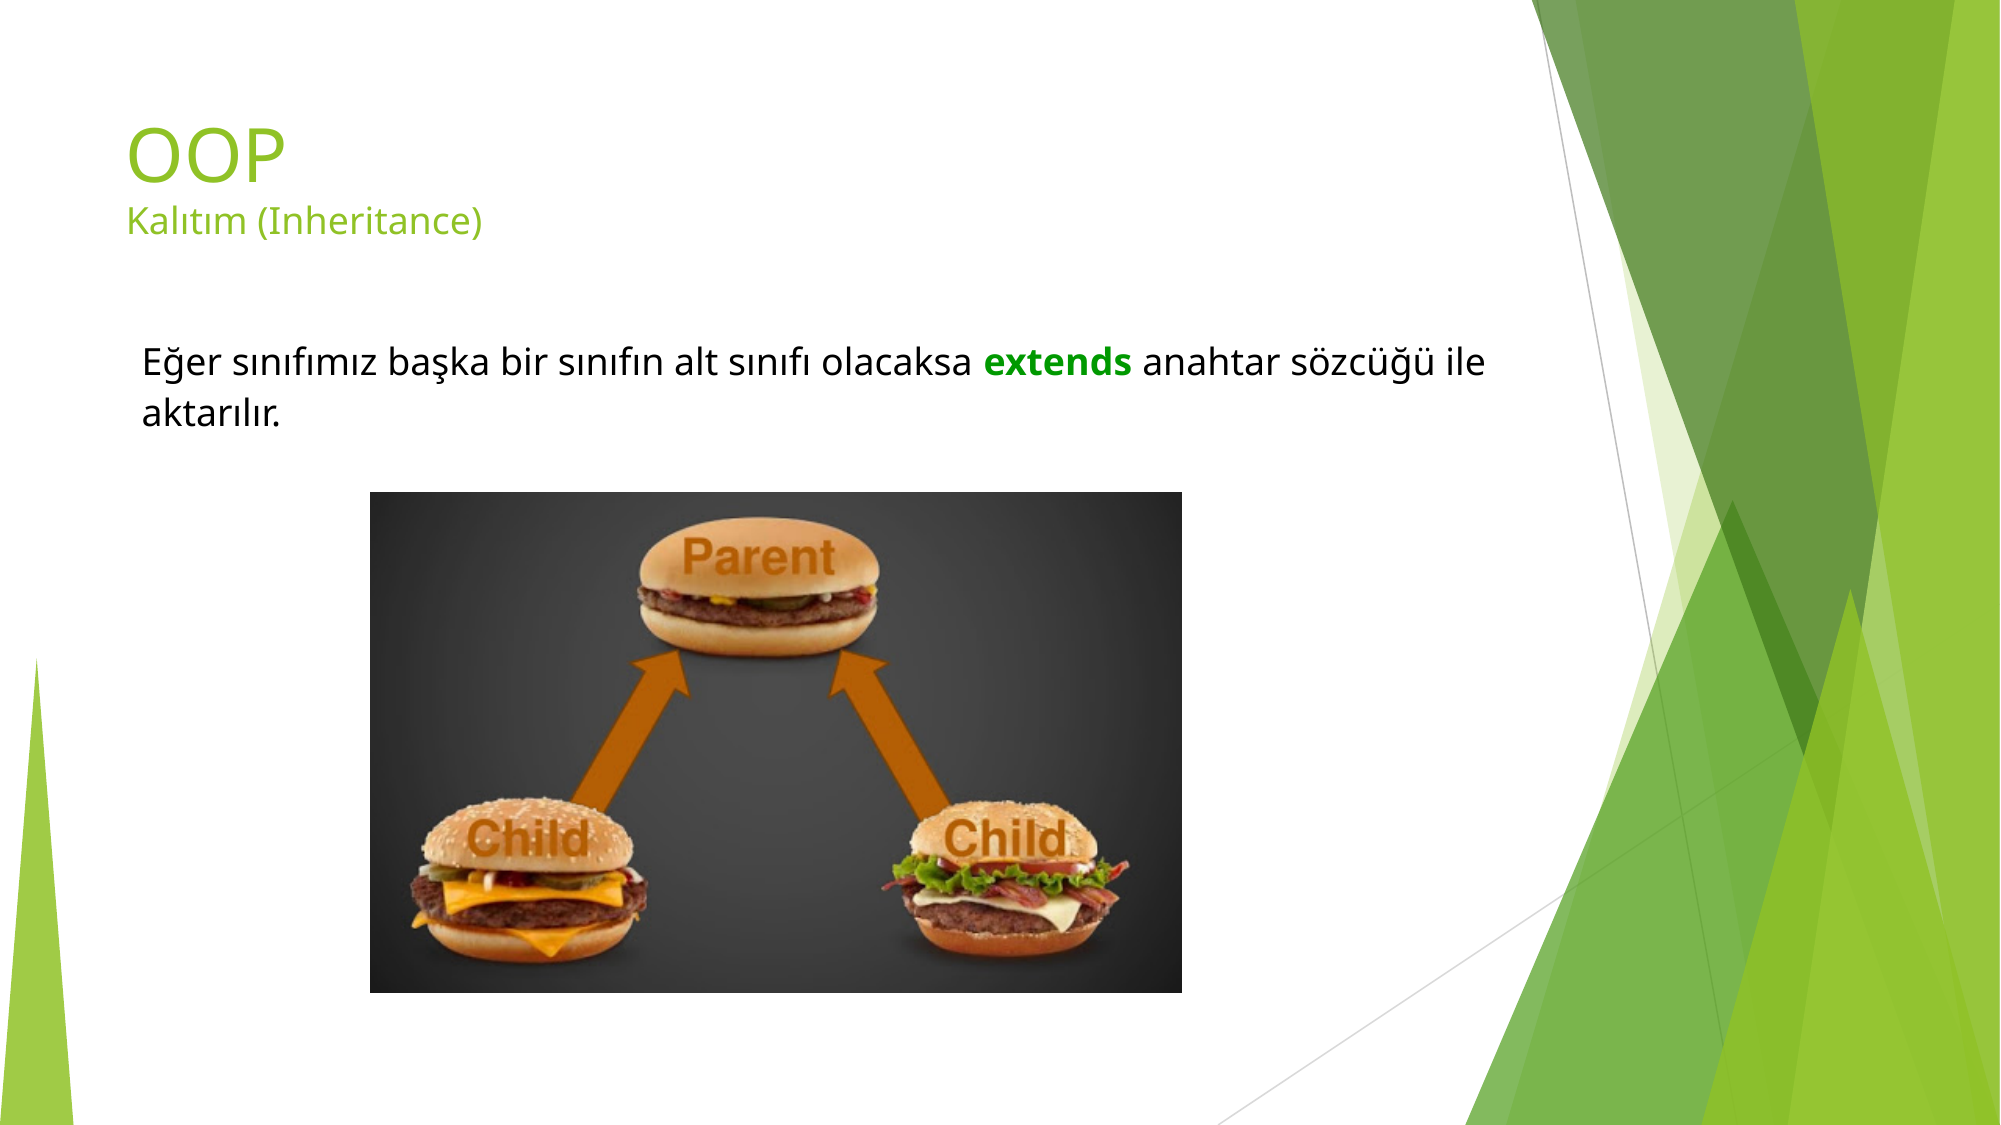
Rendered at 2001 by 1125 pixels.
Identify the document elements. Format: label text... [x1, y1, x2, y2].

picture [370, 492, 1182, 993]
text_box Eğer sınıfımız başka bir sınıfın alt sınıfı olacaksa extends anahtar sözcüğü ile aktarılır. [141, 339, 1524, 434]
title OOP Kalıtım (Inheritance) [111, 99, 1522, 317]
